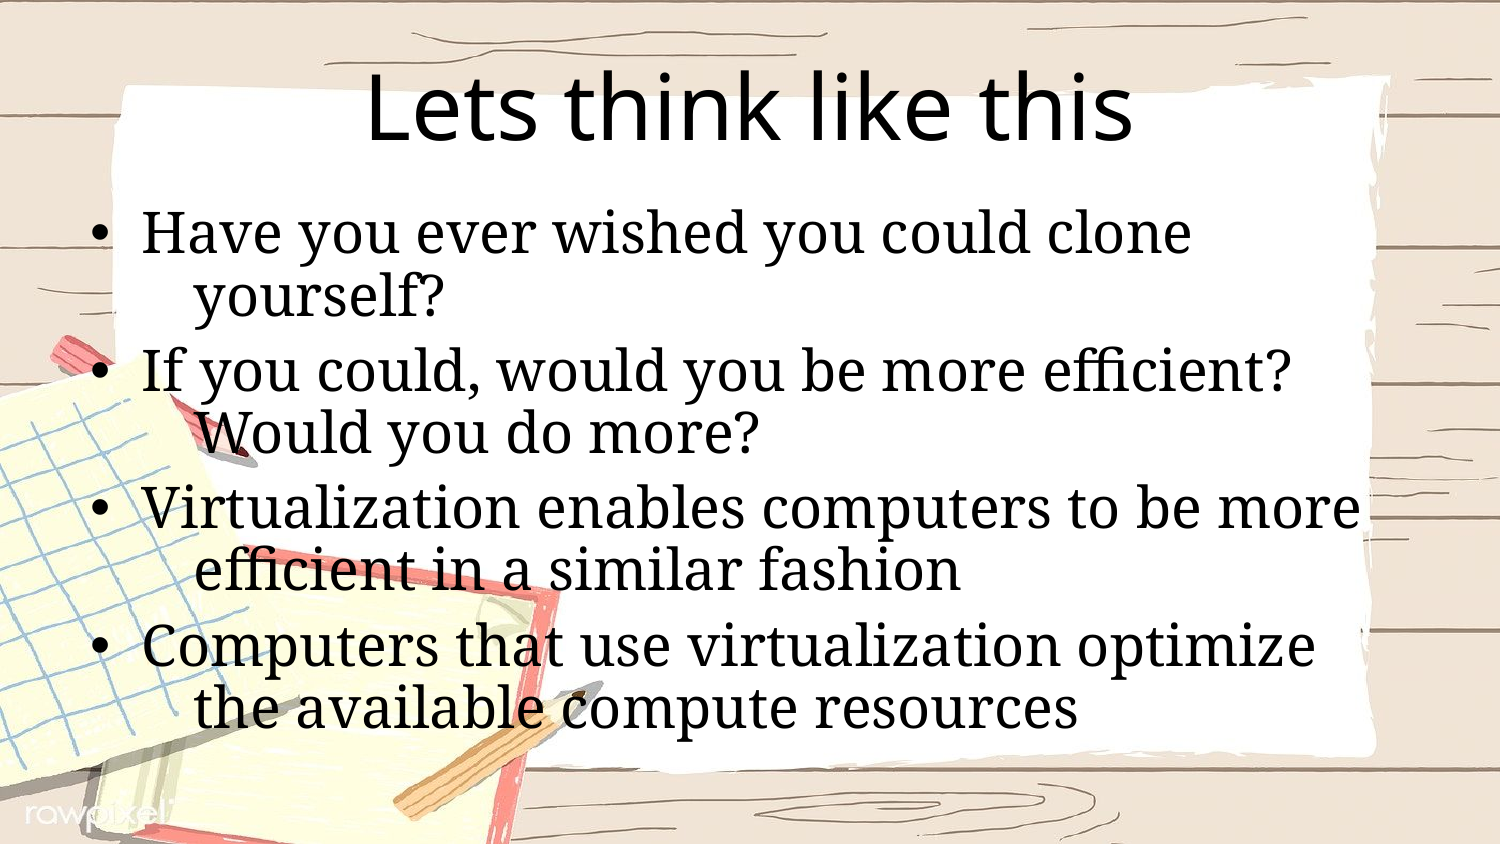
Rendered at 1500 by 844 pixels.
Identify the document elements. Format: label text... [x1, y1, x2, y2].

title Lets think like this [75, 33, 1426, 175]
list Have you ever wished you could clone yourself? If you could, would you be more efficient? Would you do more? Virtualization enables computers to be more efficient in a similar fashion Computers that use virtualization optimize the available compute resources [75, 196, 1426, 754]
